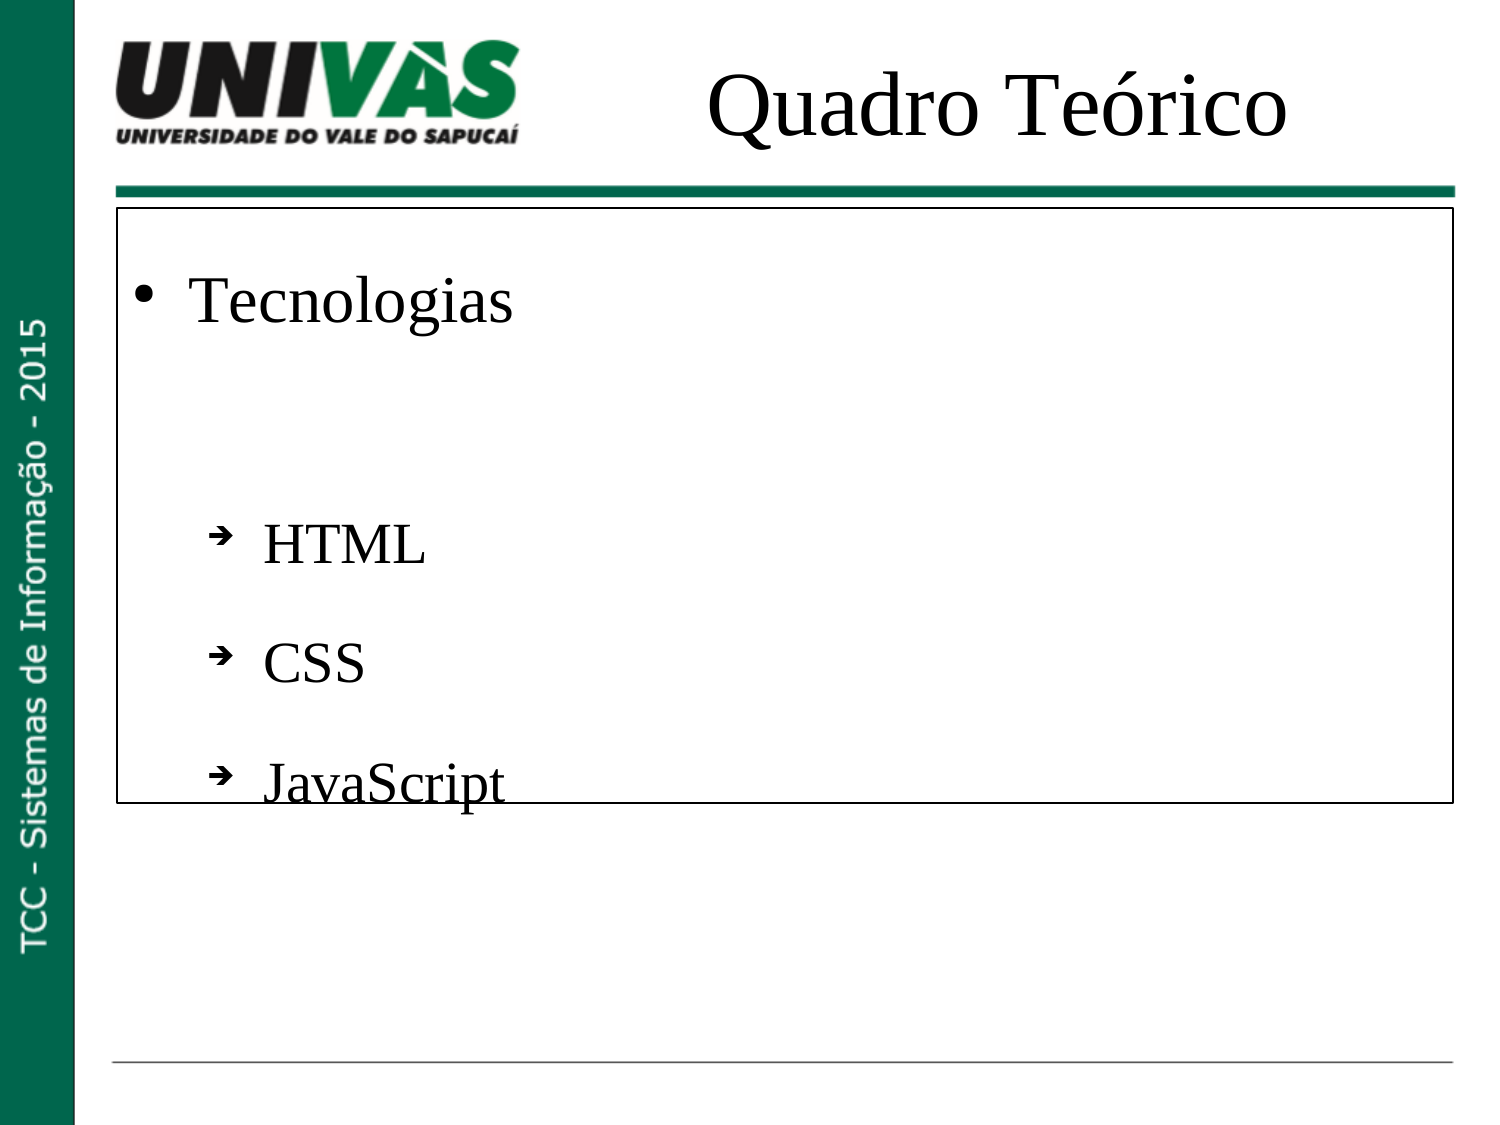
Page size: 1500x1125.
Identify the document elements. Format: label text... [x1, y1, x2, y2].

picture [0, 0, 1500, 1125]
text_box Tecnologias HTML CSS JavaScript [117, 208, 1453, 804]
title Quadro Teórico [543, 23, 1454, 174]
